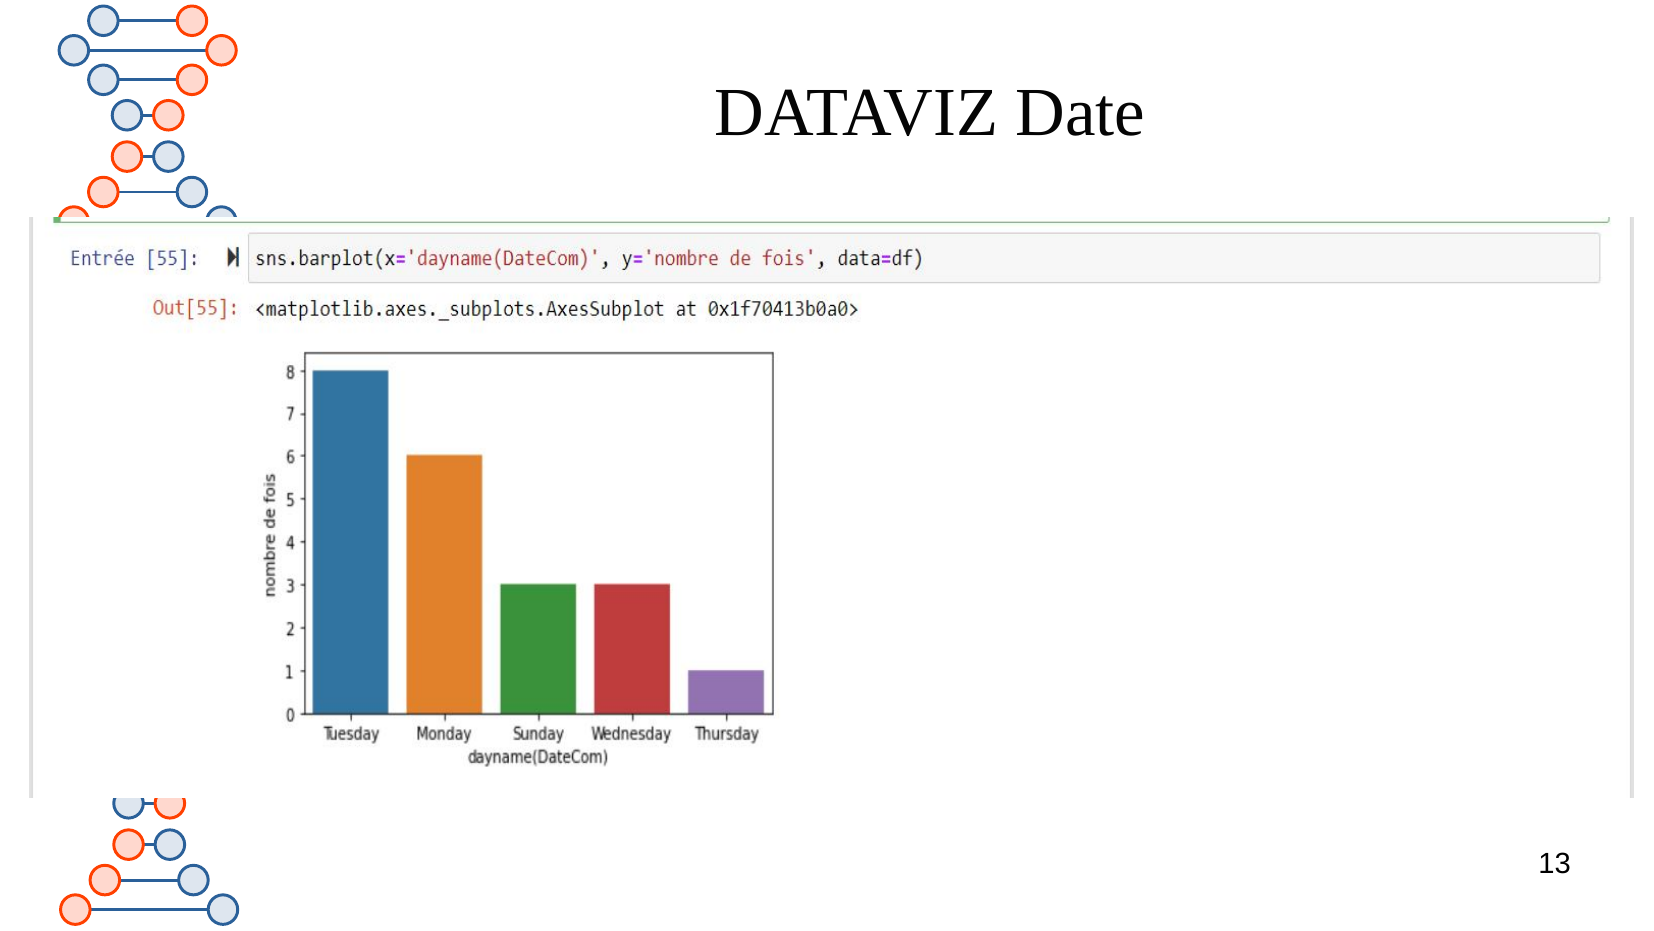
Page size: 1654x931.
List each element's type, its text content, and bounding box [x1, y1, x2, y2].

title DATAVIZ Date [265, 35, 1595, 189]
picture [29, 217, 1634, 798]
